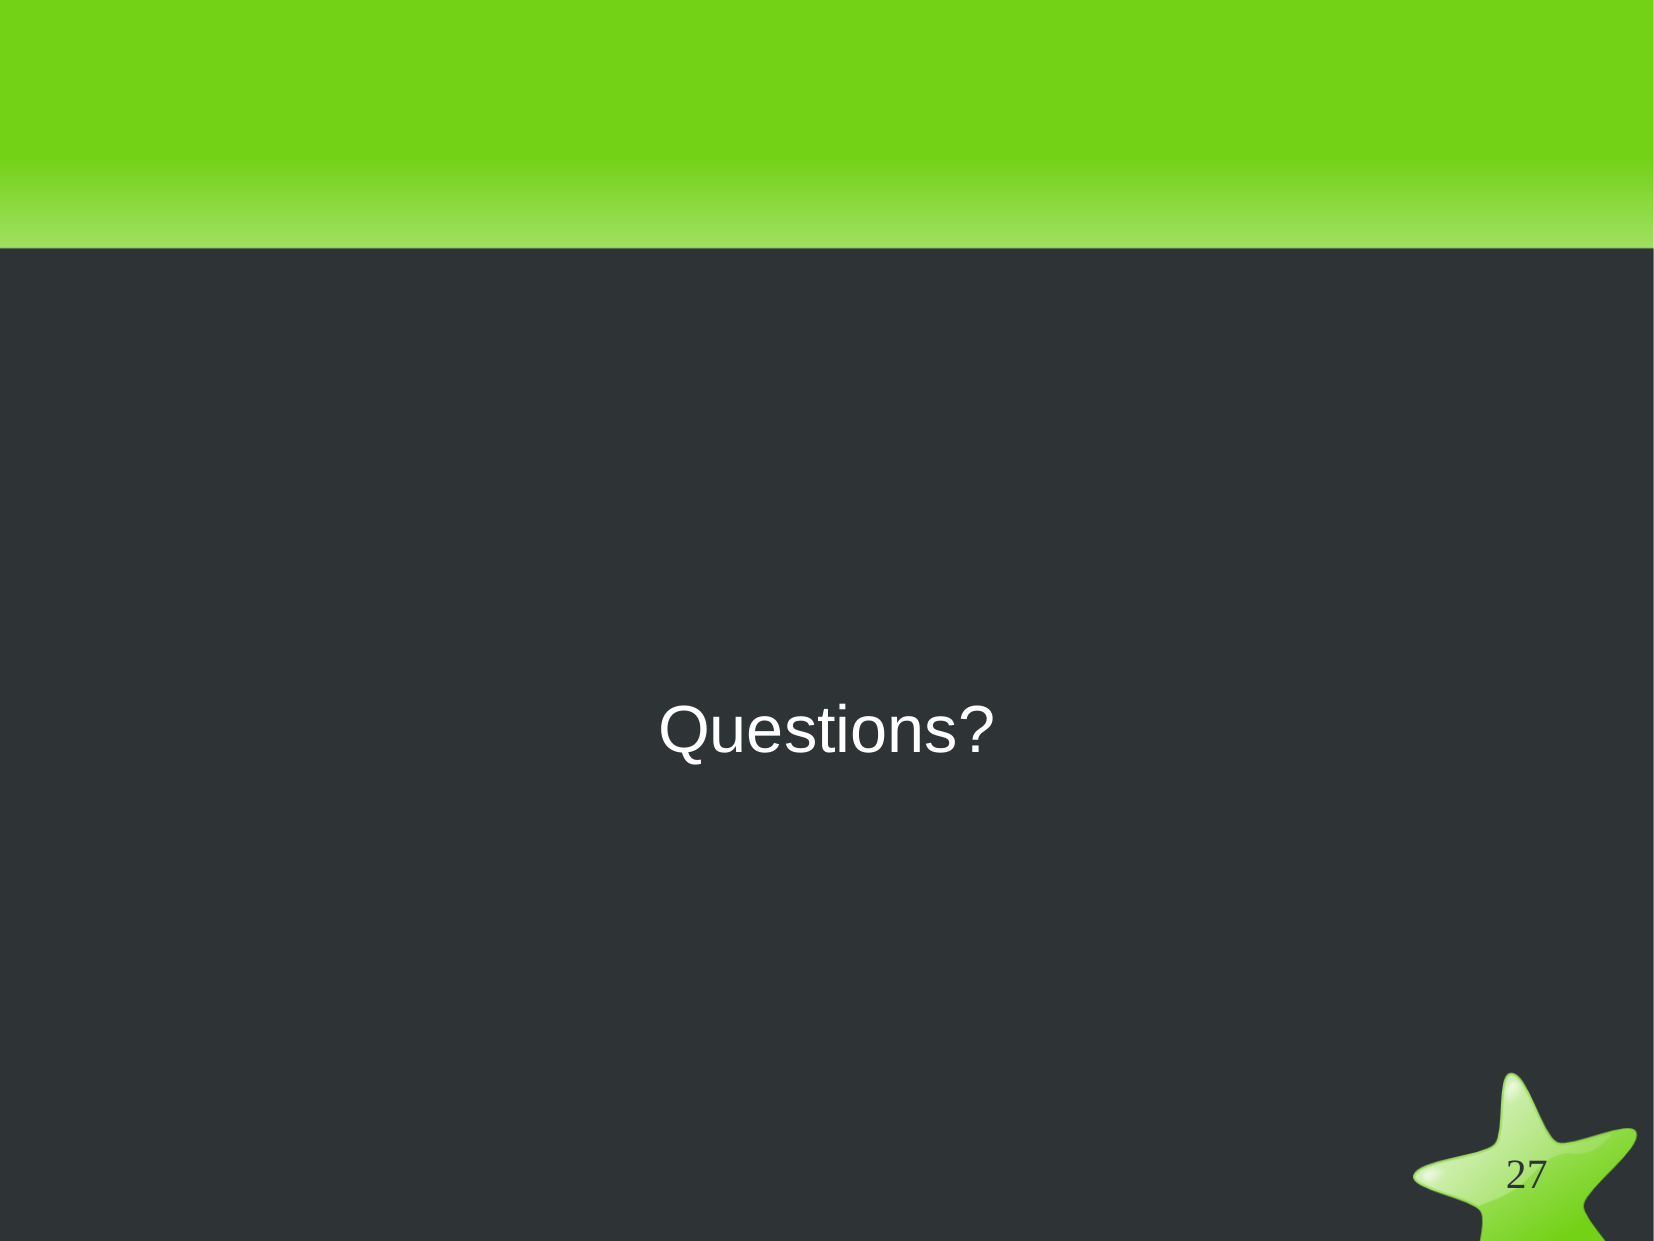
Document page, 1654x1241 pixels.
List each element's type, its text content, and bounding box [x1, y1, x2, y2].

subtitle Questions? [82, 319, 1571, 1139]
picture [0, 0, 1654, 1241]
